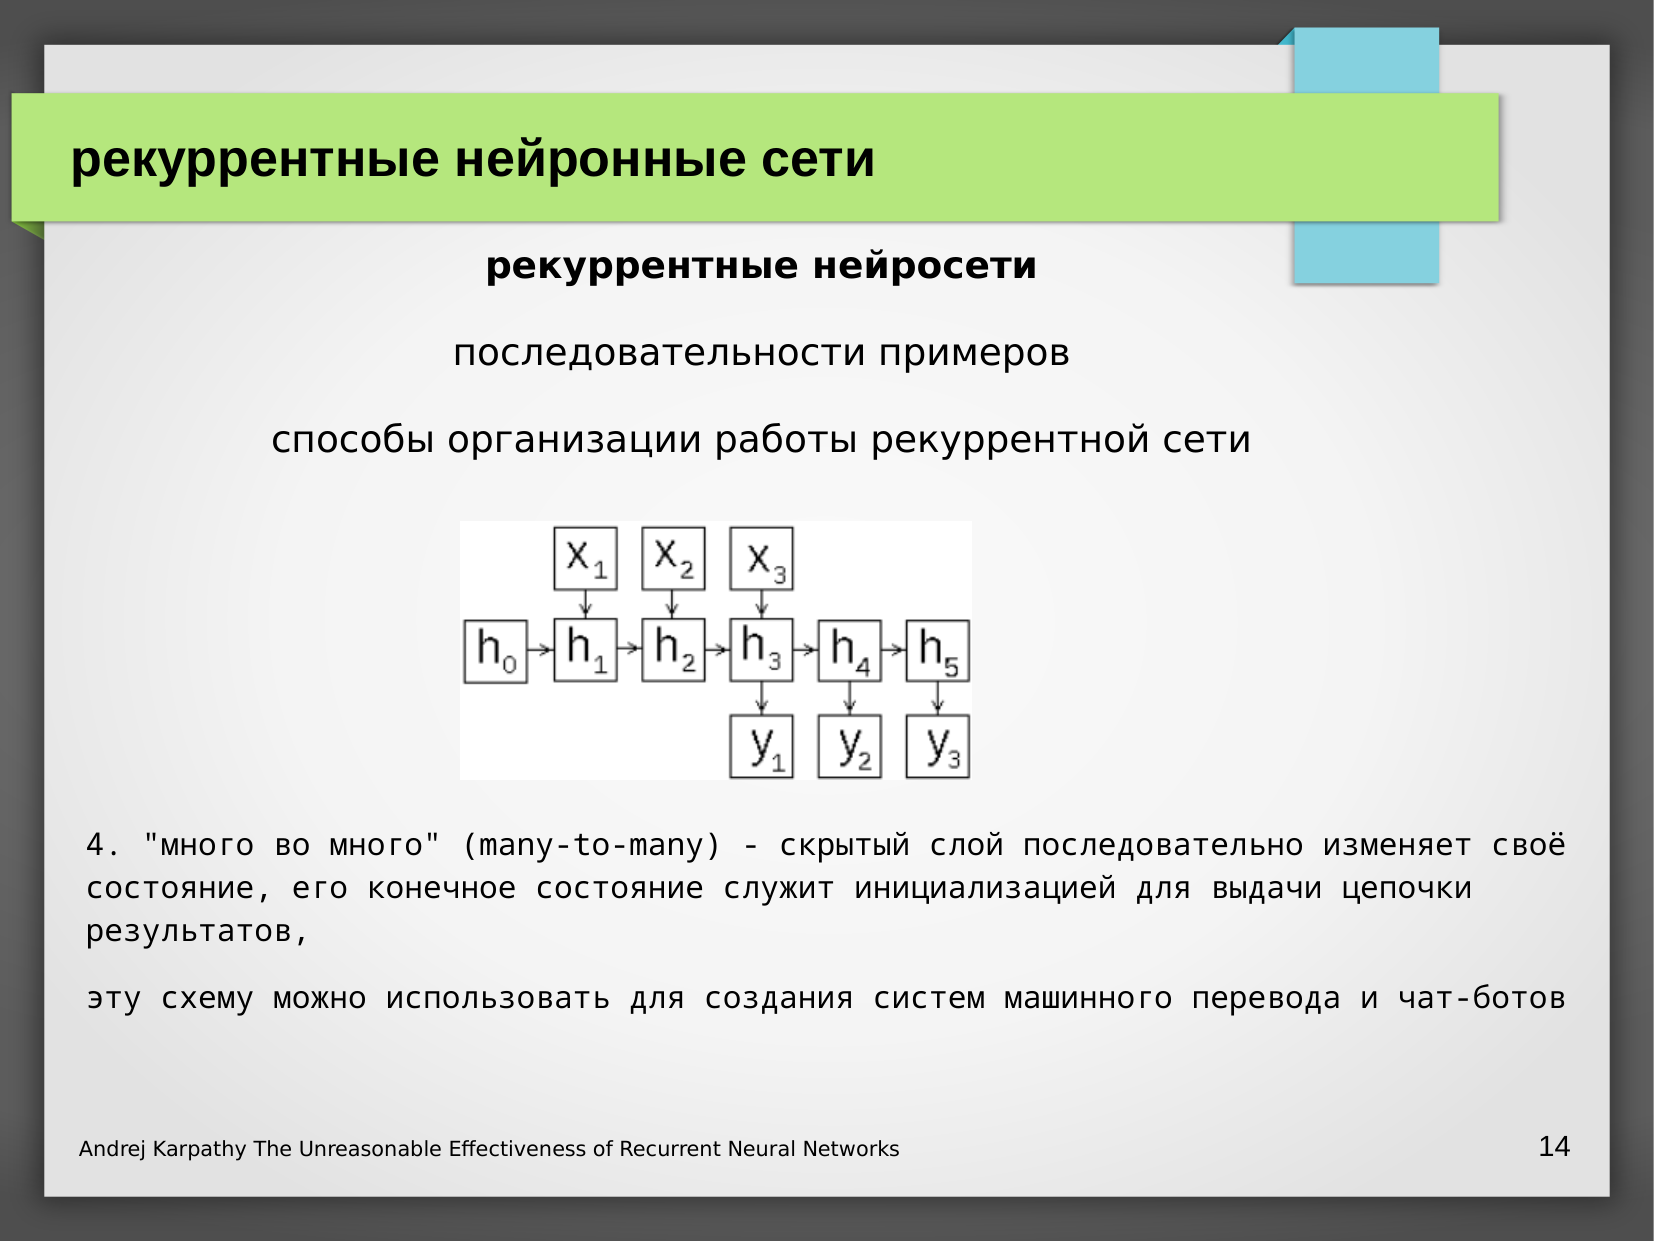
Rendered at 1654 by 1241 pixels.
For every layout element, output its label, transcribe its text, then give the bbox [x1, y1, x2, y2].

text_box Andrej Karpathy The Unreasonable Effectiveness of Recurrent Neural Networks [64, 1130, 922, 1170]
text_box 4. "много во много" (many-to-many) - скрытый слой последовательно изменяет своё состояние, его конечное состояние служит инициализацией для выдачи цепочки результатов, эту схему можно использовать для создания систем машинного перевода и чат-ботов [70, 814, 1607, 1148]
picture [0, 0, 1654, 1241]
text_box рекуррентные нейросети последовательности примеров способы организации работы рекуррентной сети [224, 236, 1300, 513]
title рекуррентные нейронные сети [70, 118, 1205, 199]
